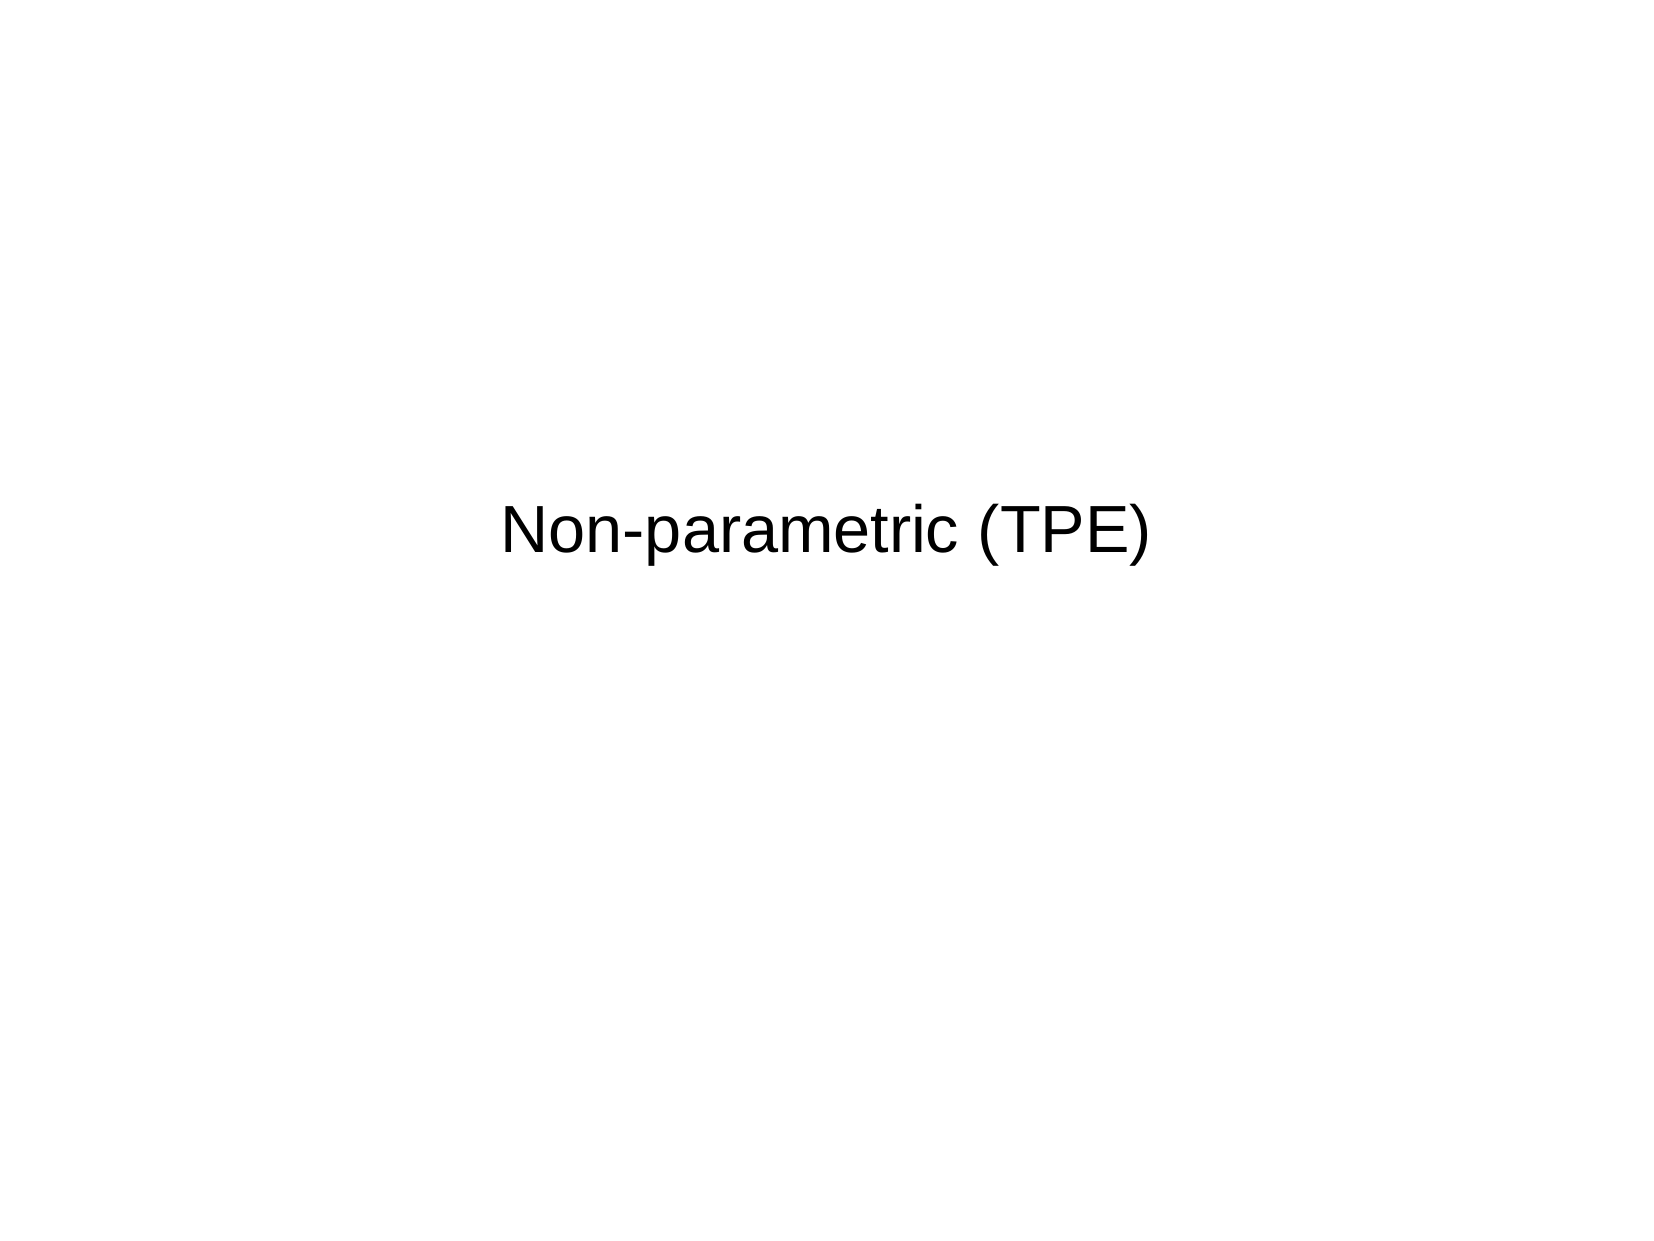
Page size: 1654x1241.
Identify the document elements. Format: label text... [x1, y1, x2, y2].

subtitle Non-parametric (TPE) [82, 49, 1571, 1010]
